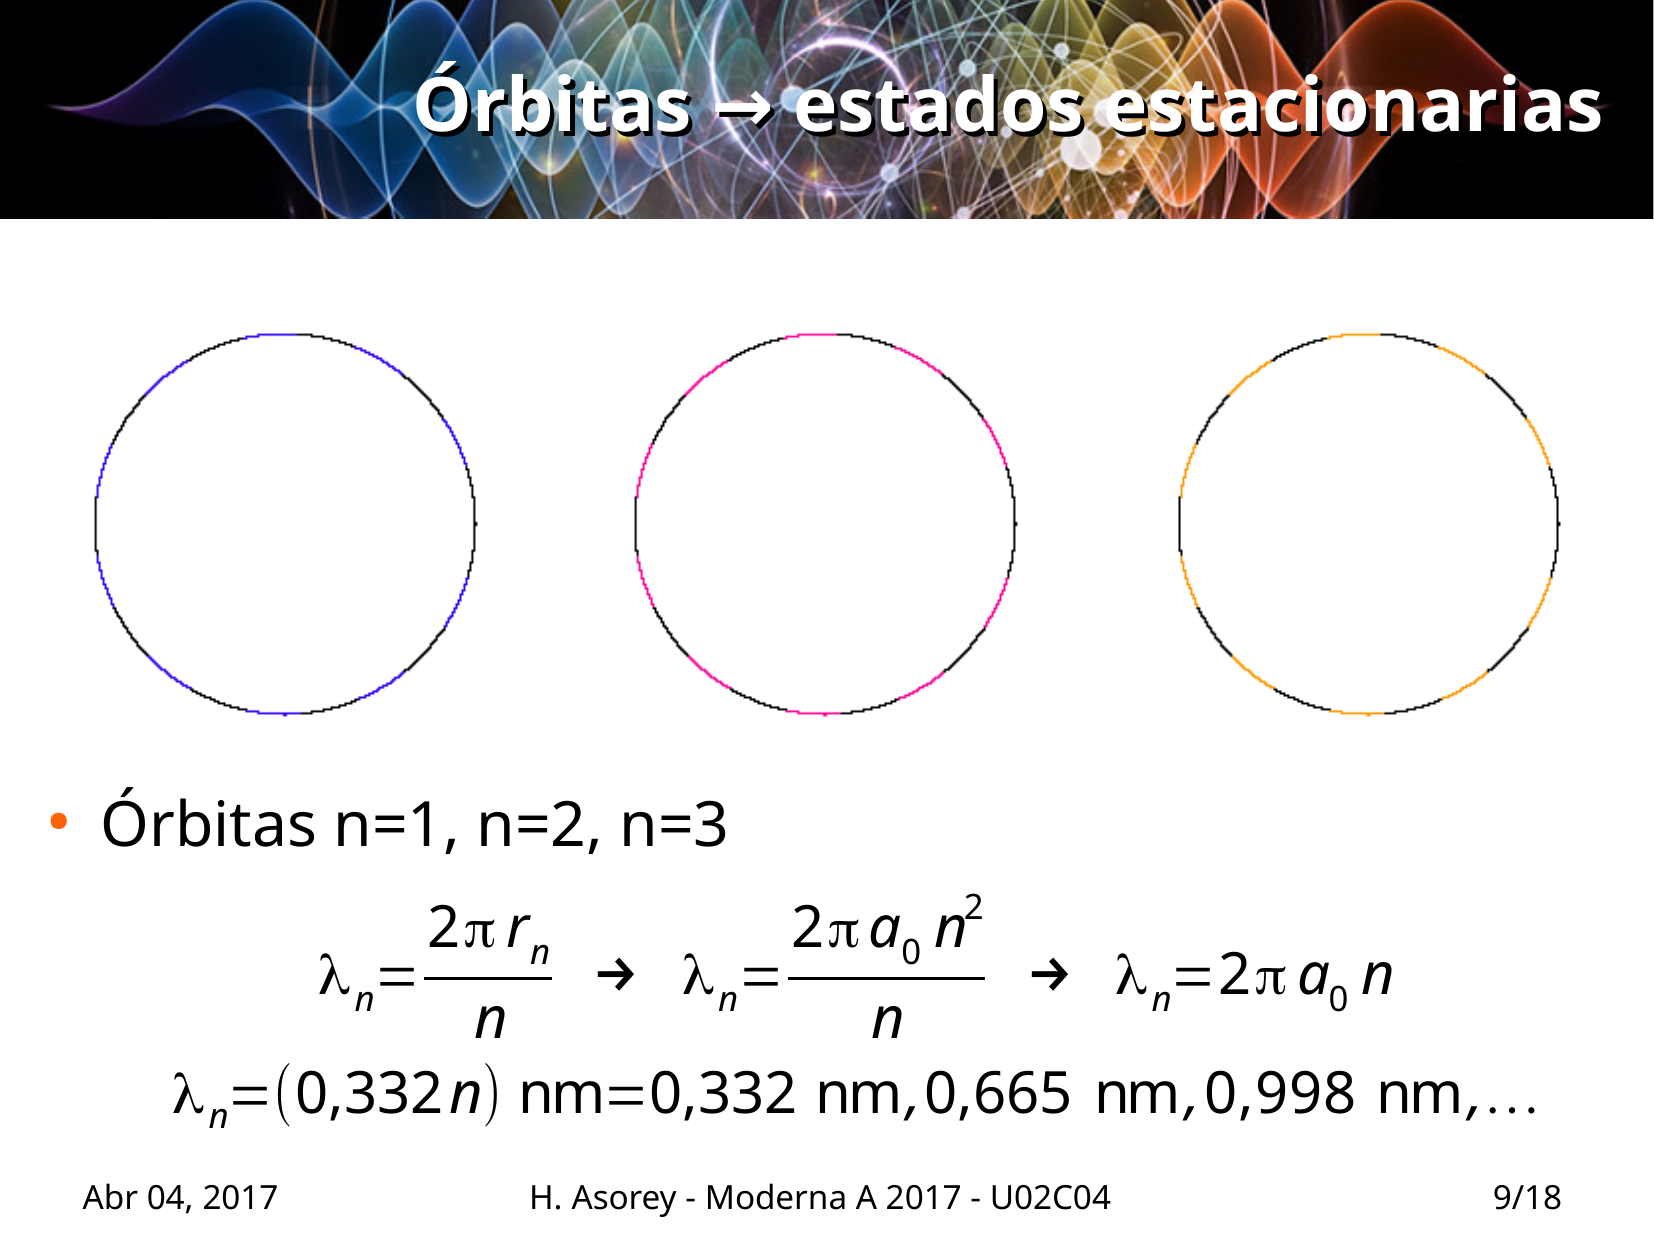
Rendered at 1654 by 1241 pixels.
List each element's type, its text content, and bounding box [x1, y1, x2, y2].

picture [0, 239, 1654, 810]
chart [165, 885, 1547, 1138]
title Órbitas → estados estacionarias [45, 15, 1606, 191]
list Órbitas n=1, n=2, n=3 [30, 780, 1636, 1164]
picture [0, 0, 1654, 219]
